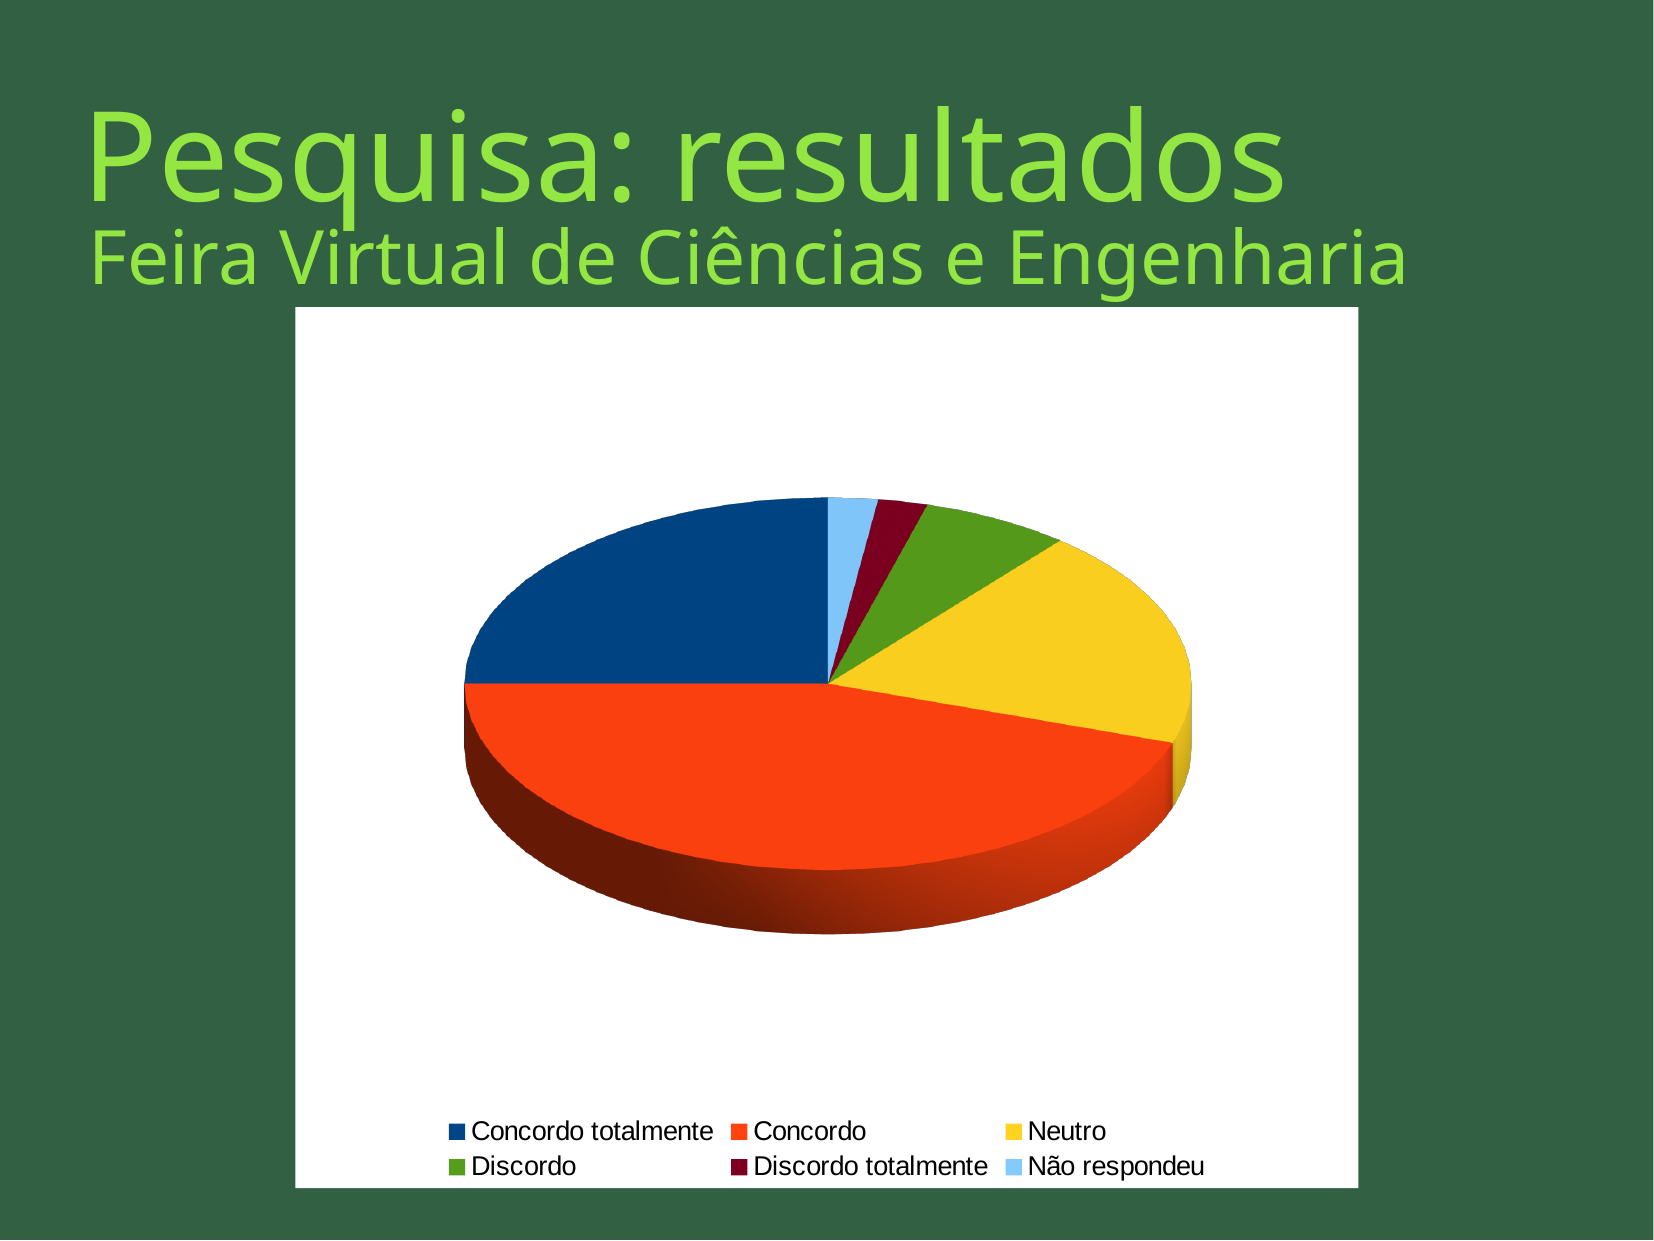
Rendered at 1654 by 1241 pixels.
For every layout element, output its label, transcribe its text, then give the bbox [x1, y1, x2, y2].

title Pesquisa: resultados [82, 49, 1571, 257]
title Feira Virtual de Ciências e Engenharia [88, 177, 1577, 334]
chart [295, 307, 1359, 1189]
